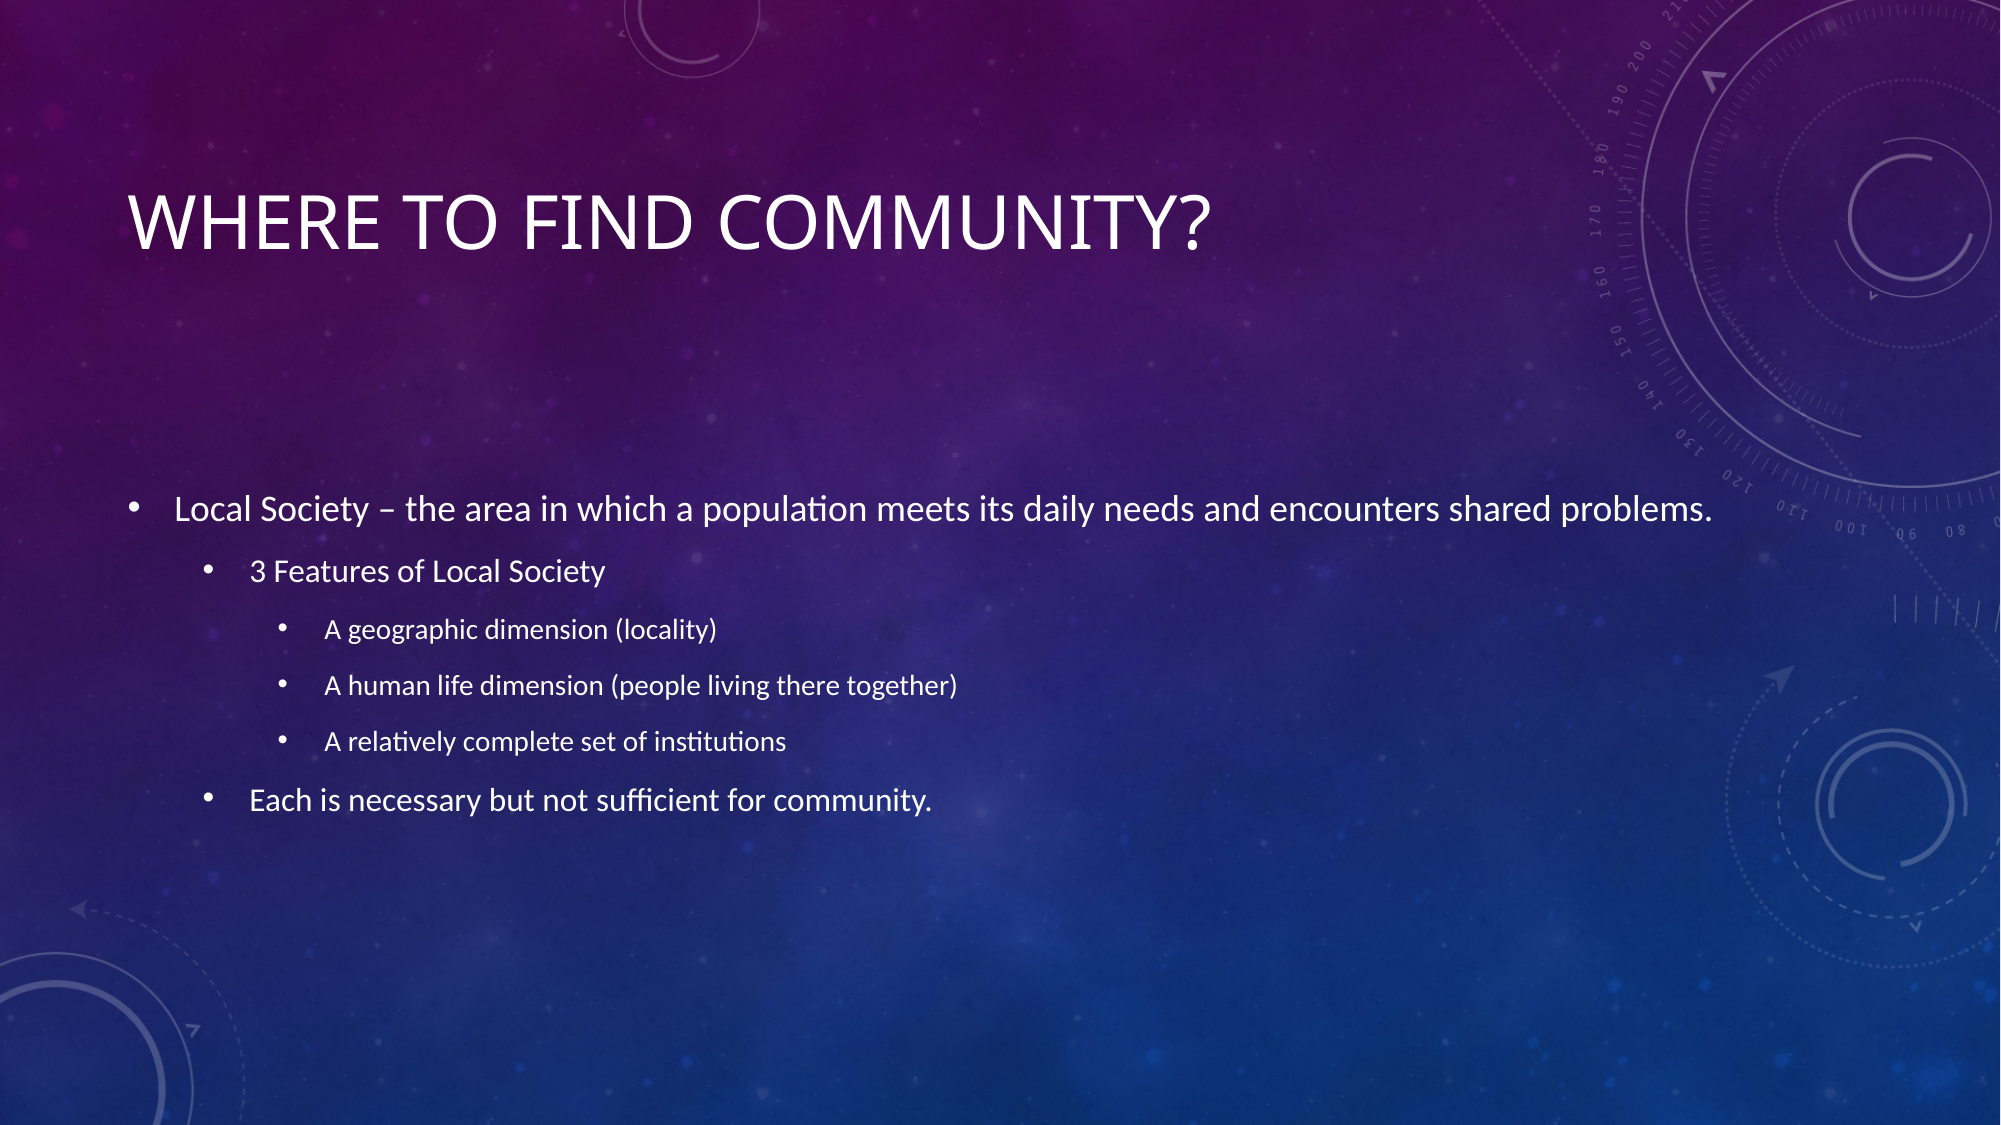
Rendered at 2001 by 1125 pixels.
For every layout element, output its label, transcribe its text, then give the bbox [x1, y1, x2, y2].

picture [0, 0, 2001, 1125]
list Local Society – the area in which a population meets its daily needs and encounters shared problems. 3 Features of Local Society A geographic dimension (locality) A human life dimension (people living there together) A relatively complete set of institutions Each is necessary but not sufficient for community. [112, 351, 1775, 950]
title Where to find community? [112, 99, 1775, 339]
